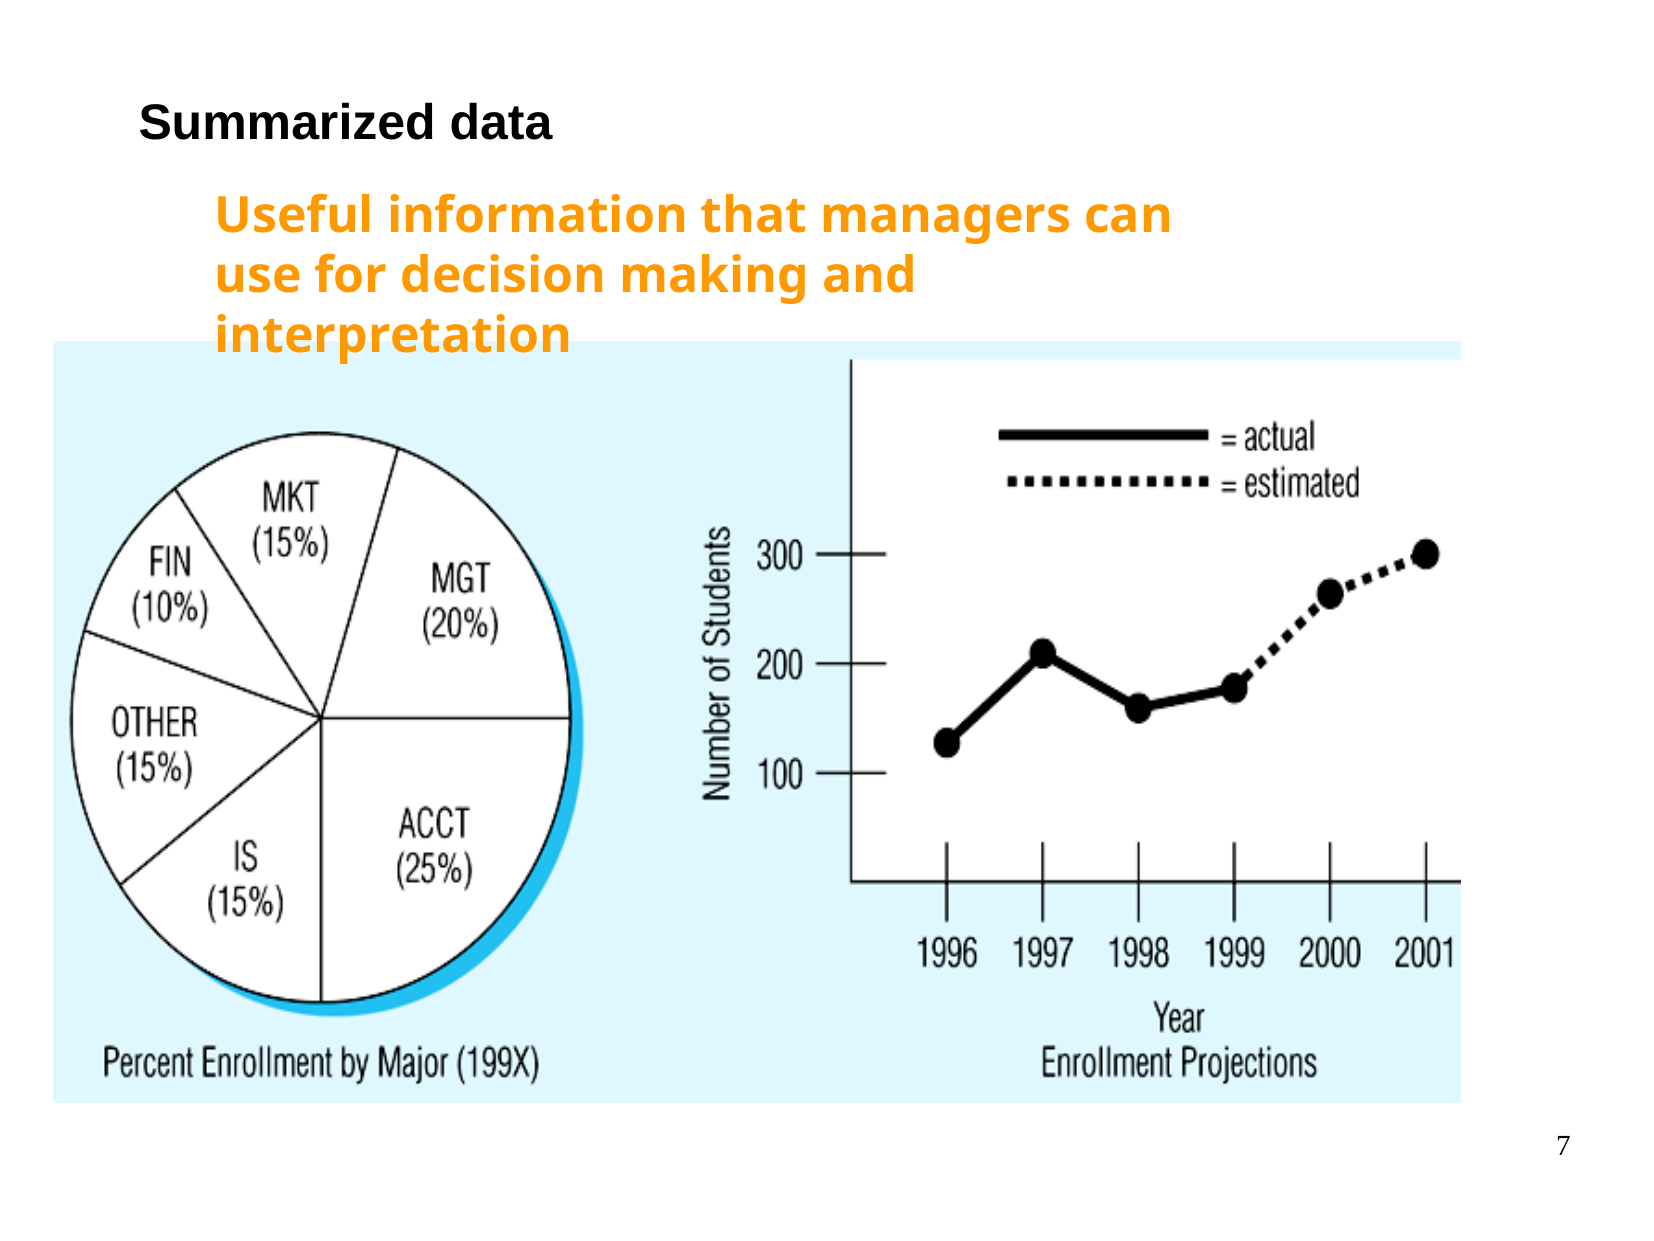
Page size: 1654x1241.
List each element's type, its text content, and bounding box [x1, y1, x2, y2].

picture [50, 337, 1501, 1111]
text_box Summarized data [109, 81, 568, 157]
text_box Useful information that managers can use for decision making and interpretation [199, 174, 1276, 371]
